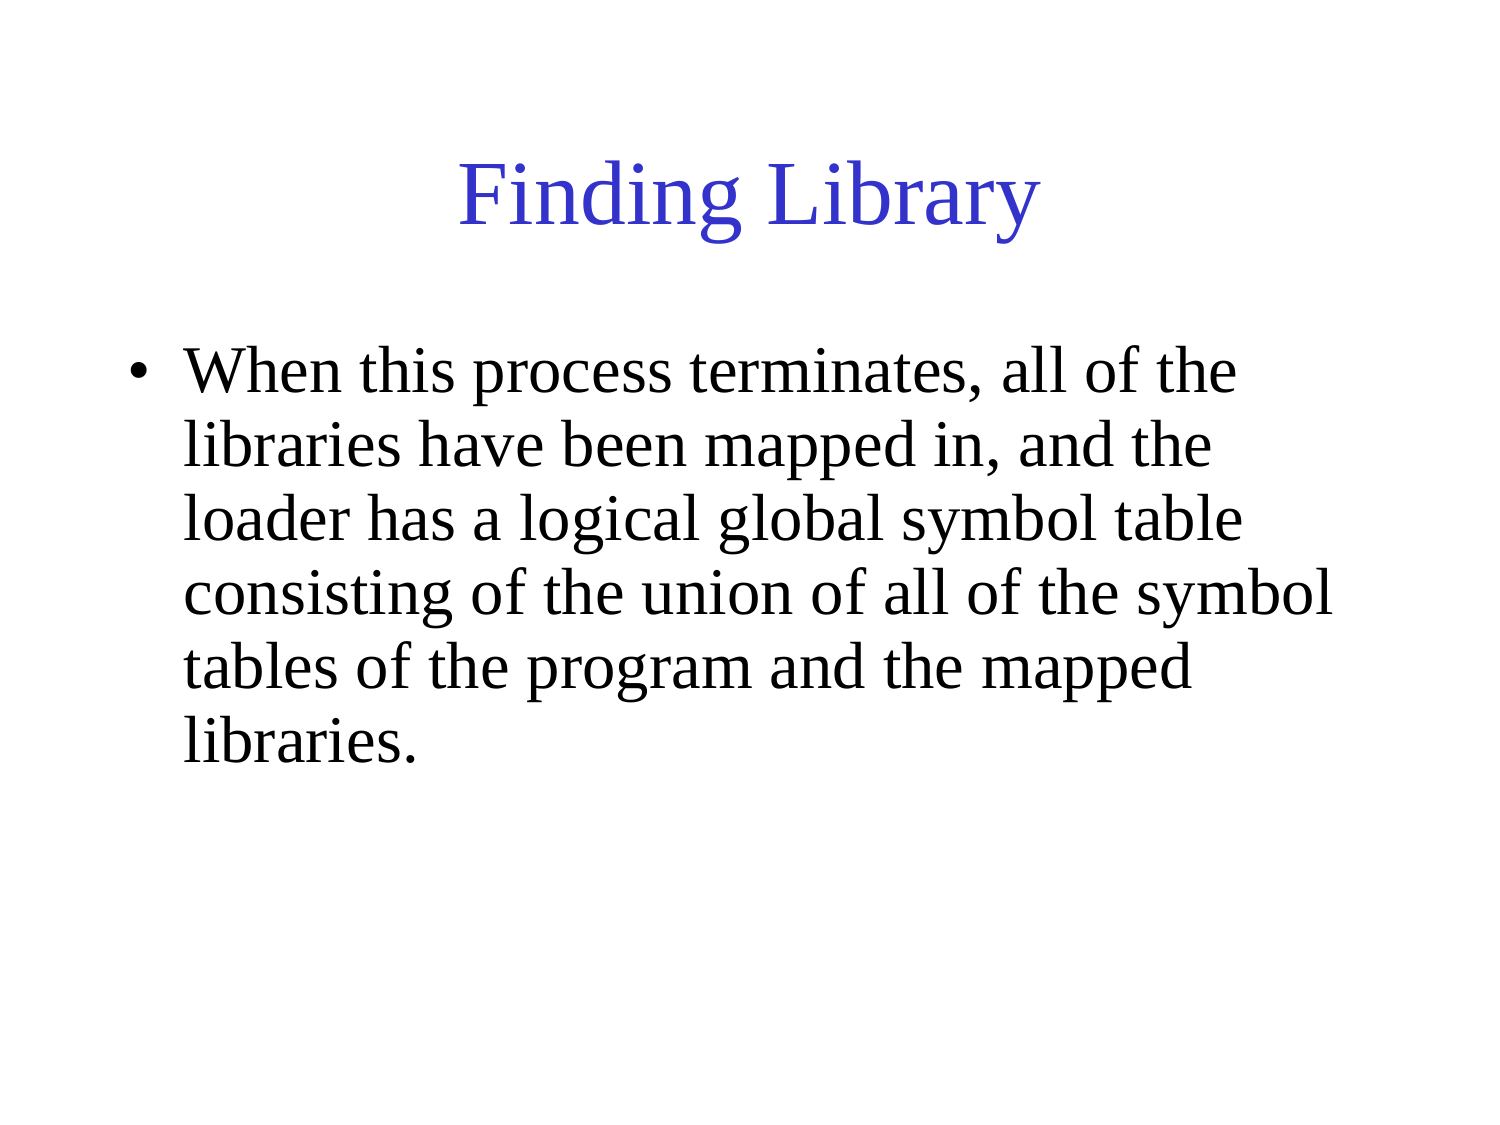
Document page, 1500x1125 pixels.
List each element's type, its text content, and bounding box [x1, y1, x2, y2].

title Finding Library [112, 99, 1388, 288]
list When this process terminates, all of the libraries have been mapped in, and the loader has a logical global symbol table consisting of the union of all of the symbol tables of the program and the mapped libraries. [112, 324, 1388, 1001]
